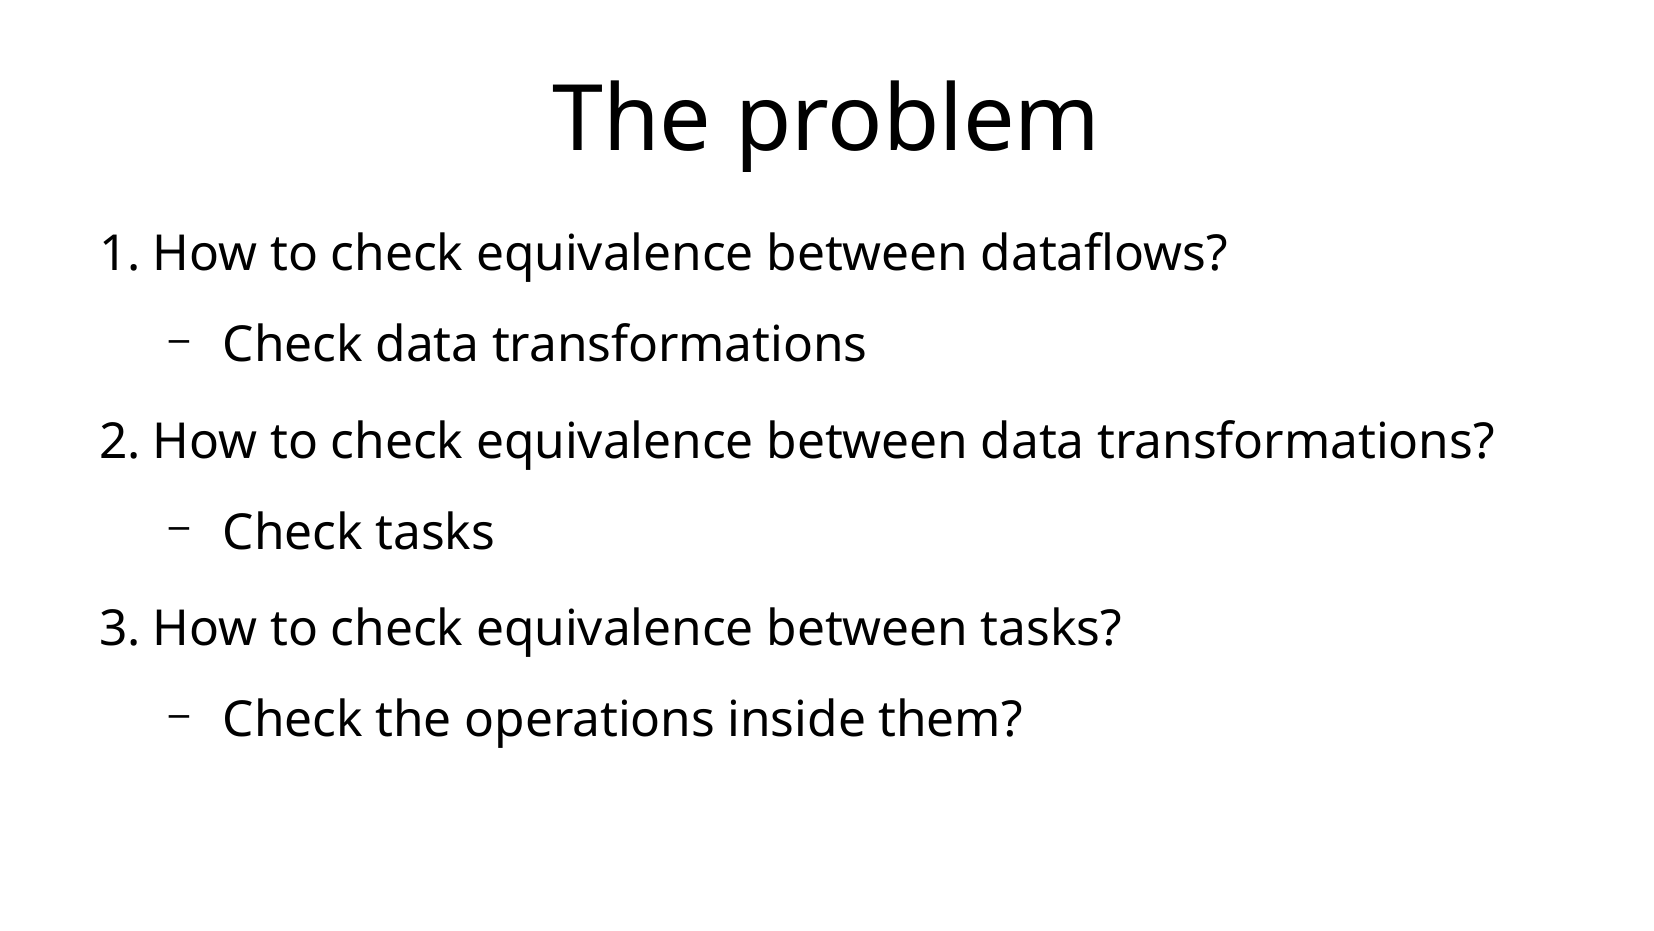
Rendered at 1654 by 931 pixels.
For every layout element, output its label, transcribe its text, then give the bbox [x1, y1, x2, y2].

title The problem [82, 37, 1571, 193]
list How to check equivalence between dataflows? Check data transformations How to check equivalence between data transformations? Check tasks How to check equivalence between tasks? Check the operations inside them? [82, 217, 1571, 758]
